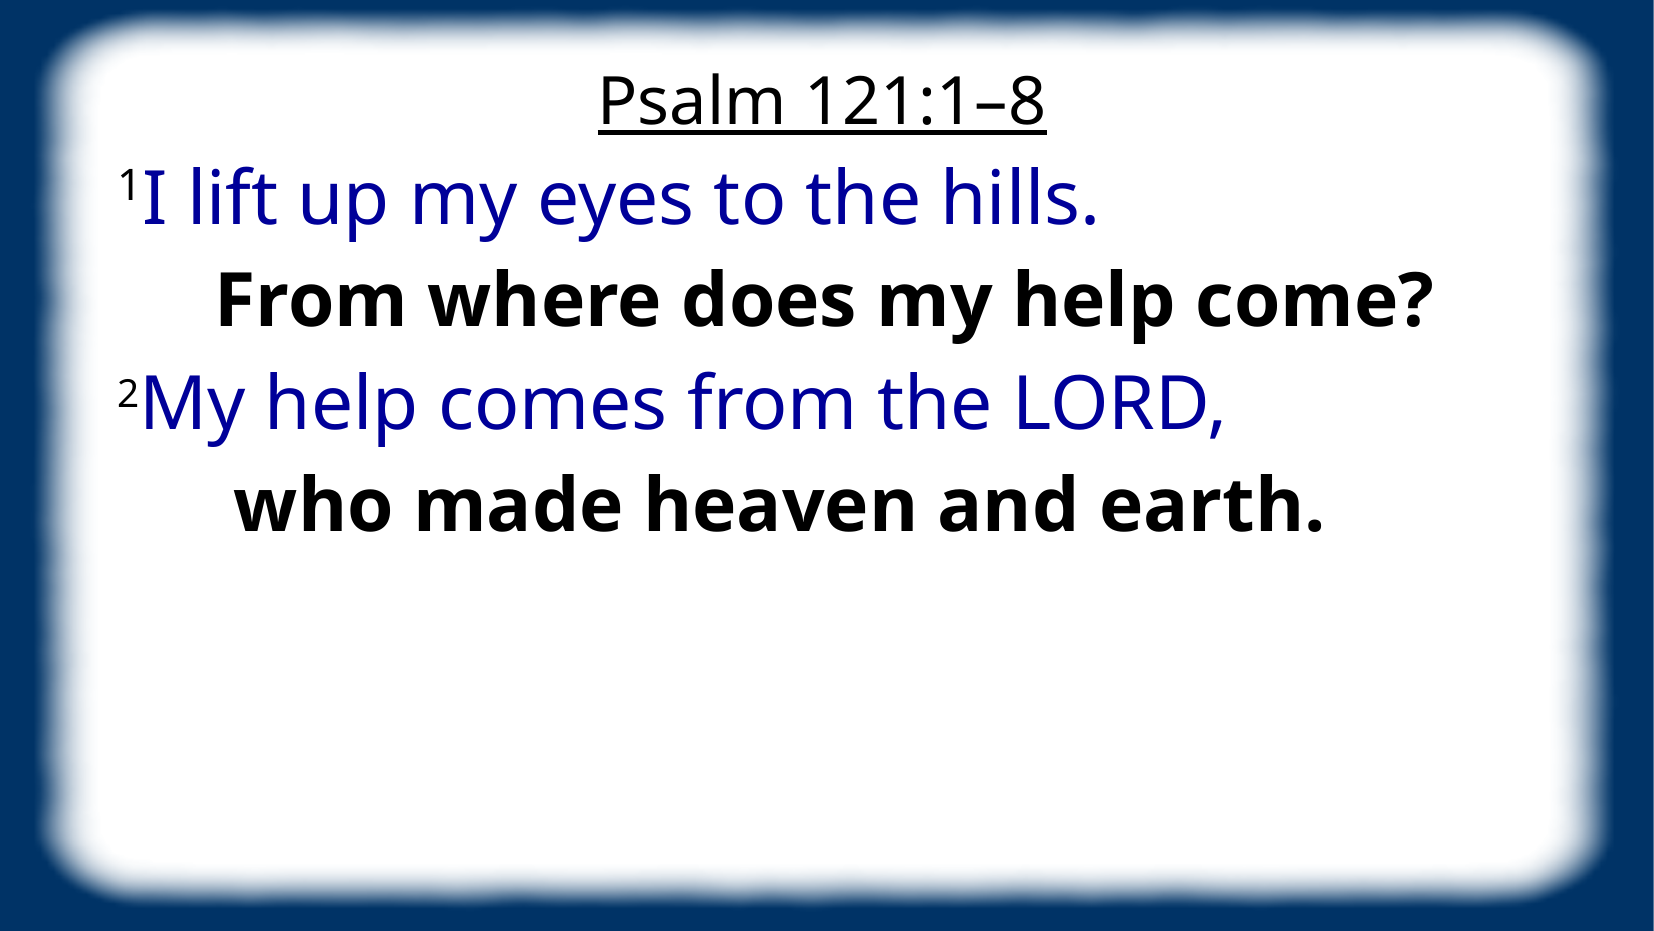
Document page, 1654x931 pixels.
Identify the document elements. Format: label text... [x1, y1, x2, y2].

text_box Psalm 121:1–8 1I lift up my eyes to the hills. From where does my help come? 2My help comes from the LORD, who made heaven and earth. [102, 46, 1543, 549]
picture [0, 0, 1654, 931]
